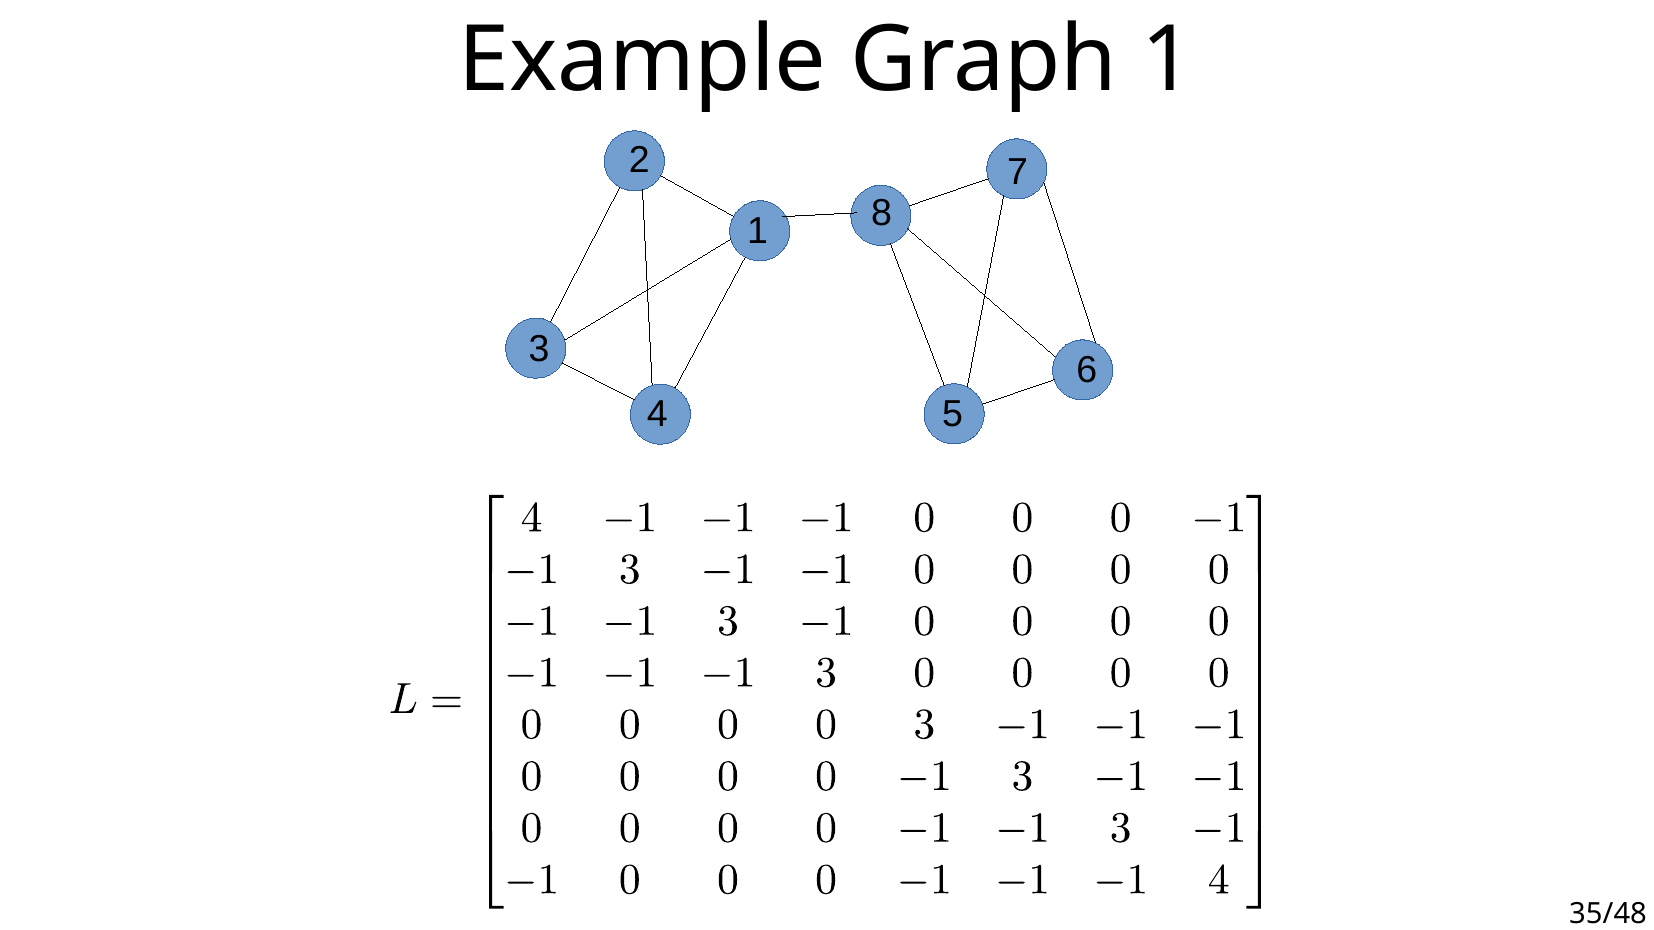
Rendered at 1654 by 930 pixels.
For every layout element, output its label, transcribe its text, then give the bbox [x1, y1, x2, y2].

text_box [978, 395, 985, 432]
text_box 1 [732, 202, 783, 259]
text_box 8 [856, 184, 907, 242]
text_box 3 [513, 320, 565, 378]
text_box [850, 198, 856, 233]
title Example Graph 1 [82, 0, 1571, 120]
text_box [683, 394, 691, 434]
text_box 7 [992, 143, 1043, 200]
text_box [1052, 349, 1061, 391]
text_box [986, 152, 992, 186]
text_box 2 [614, 131, 665, 189]
text_box 4 [632, 385, 683, 443]
text_box [1043, 154, 1047, 182]
text_box [783, 217, 790, 250]
text_box [604, 138, 614, 183]
text_box 5 [927, 385, 978, 443]
text_box [505, 328, 513, 368]
text_box [907, 200, 911, 231]
text_box [388, 494, 1276, 909]
text_box [867, 242, 895, 246]
text_box [1001, 138, 1032, 143]
text_box 6 [1061, 341, 1112, 399]
